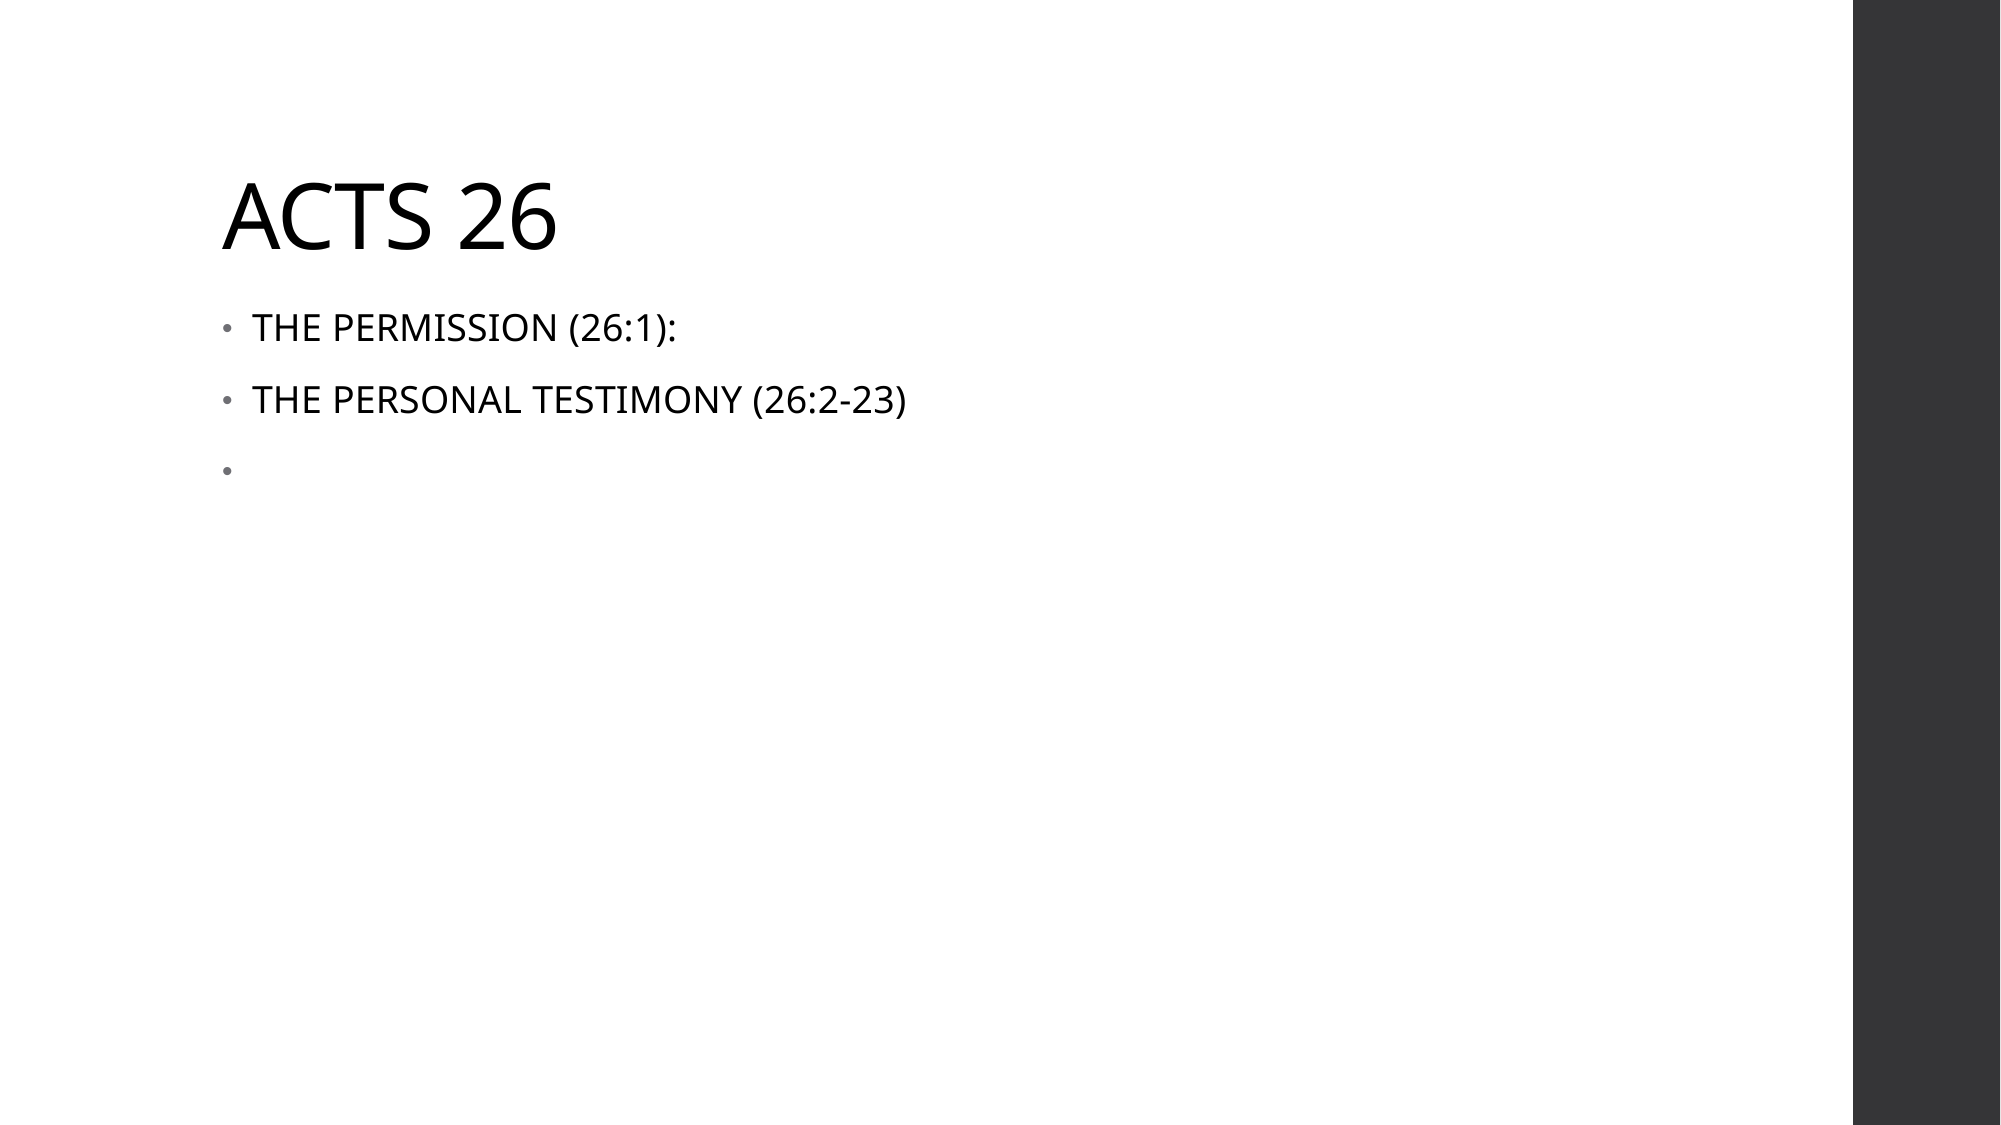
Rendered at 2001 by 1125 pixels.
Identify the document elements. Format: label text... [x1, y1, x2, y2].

title ACTS 26 [206, 60, 1797, 278]
list THE PERMISSION (26:1): THE PERSONAL TESTIMONY (26:2-23) [206, 299, 1617, 1014]
